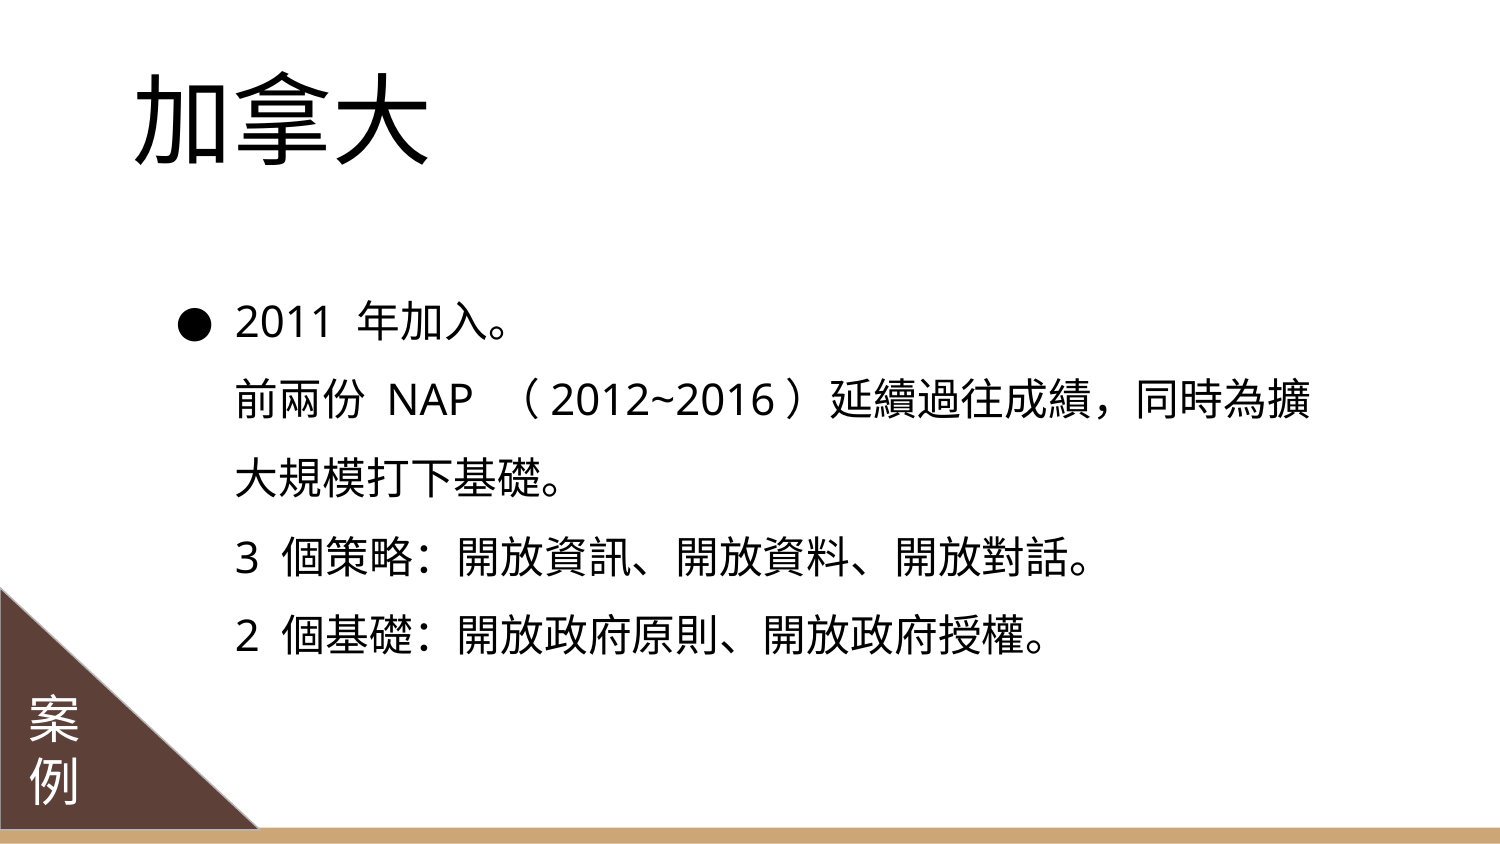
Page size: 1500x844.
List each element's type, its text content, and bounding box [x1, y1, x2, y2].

title 2011 年加入。 前兩份 NAP （2012~2016）延續過往成績，同時為擴大規模打下基礎。 3 個策略：開放資訊、開放資料、開放對話。 2 個基礎：開放政府原則、開放政府授權。 [144, 256, 1355, 672]
text_box 案例 [13, 671, 111, 760]
text_box [0, 587, 261, 830]
title 加拿大 [117, 0, 1383, 235]
